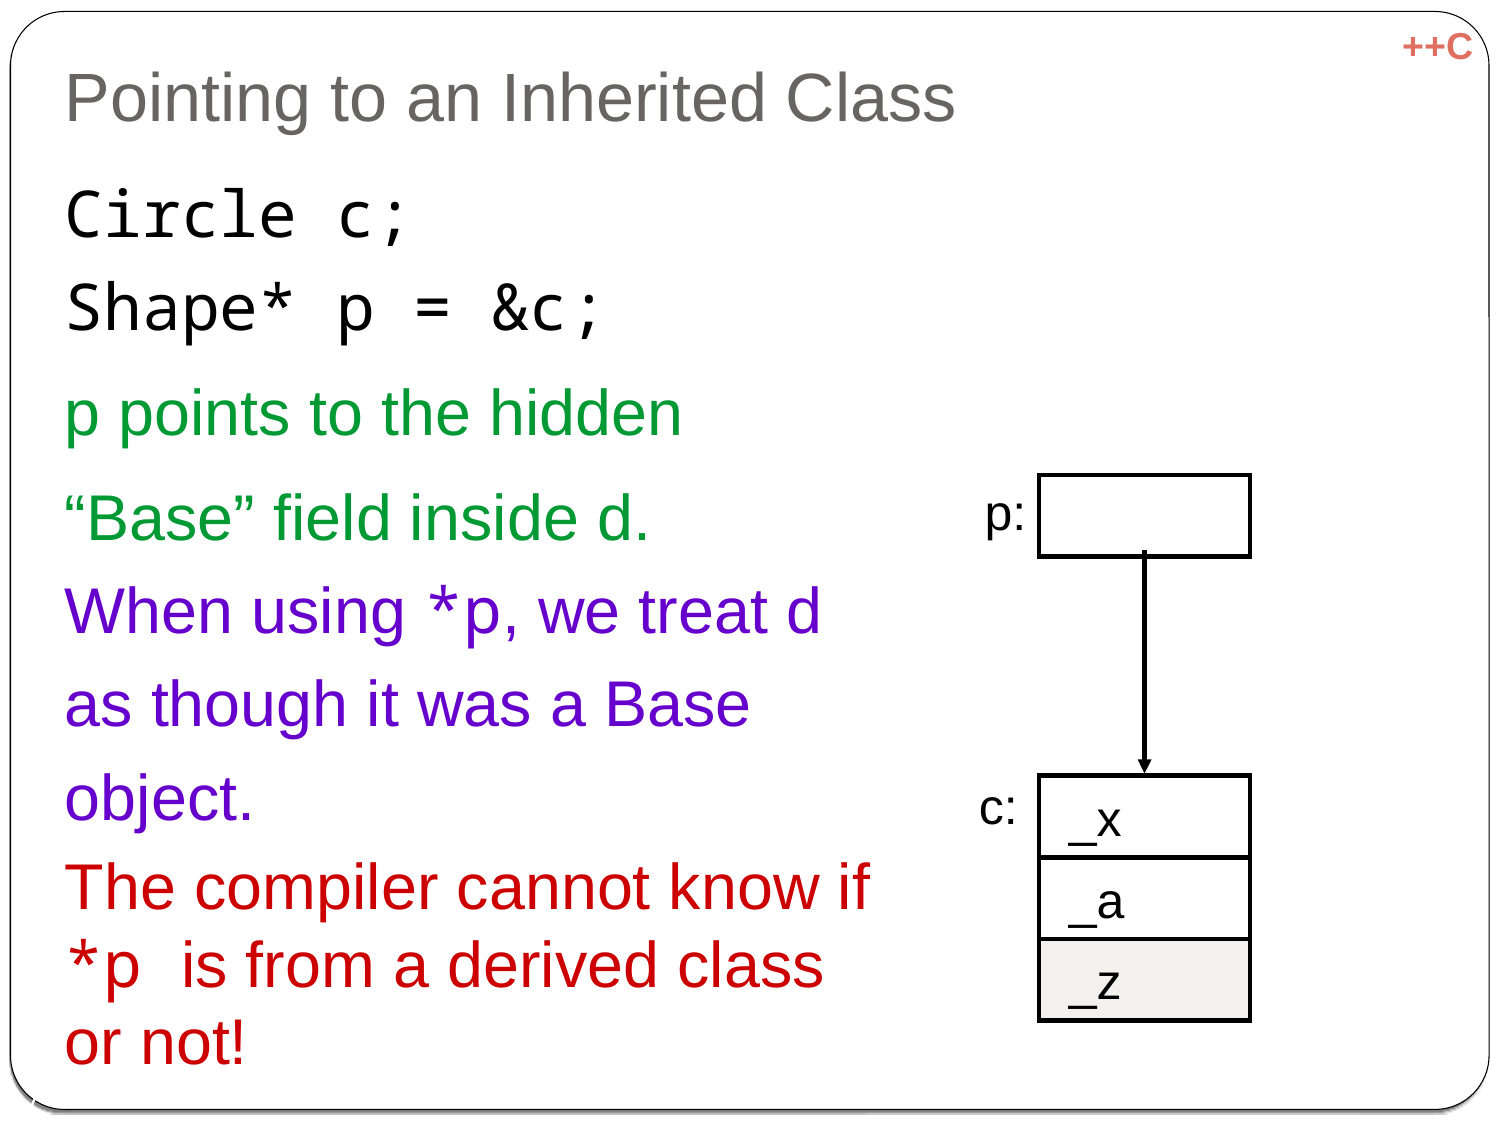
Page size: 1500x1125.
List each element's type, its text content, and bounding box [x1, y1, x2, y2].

text_box _x [1049, 775, 1250, 857]
list Circle c; Shape* p = &c; p points to the hidden “Base” field inside d. When using *p, we treat d as though it was a Base object. The compiler cannot know if *p is from a derived class or not! [50, 149, 888, 1088]
title Pointing to an Inherited Class [50, 45, 1450, 150]
text_box p: [954, 457, 1057, 563]
text_box _a [1039, 857, 1250, 939]
text_box _z [1039, 939, 1250, 1021]
slide_number <number> [0, 1074, 50, 1125]
text_box c: [949, 752, 1049, 858]
